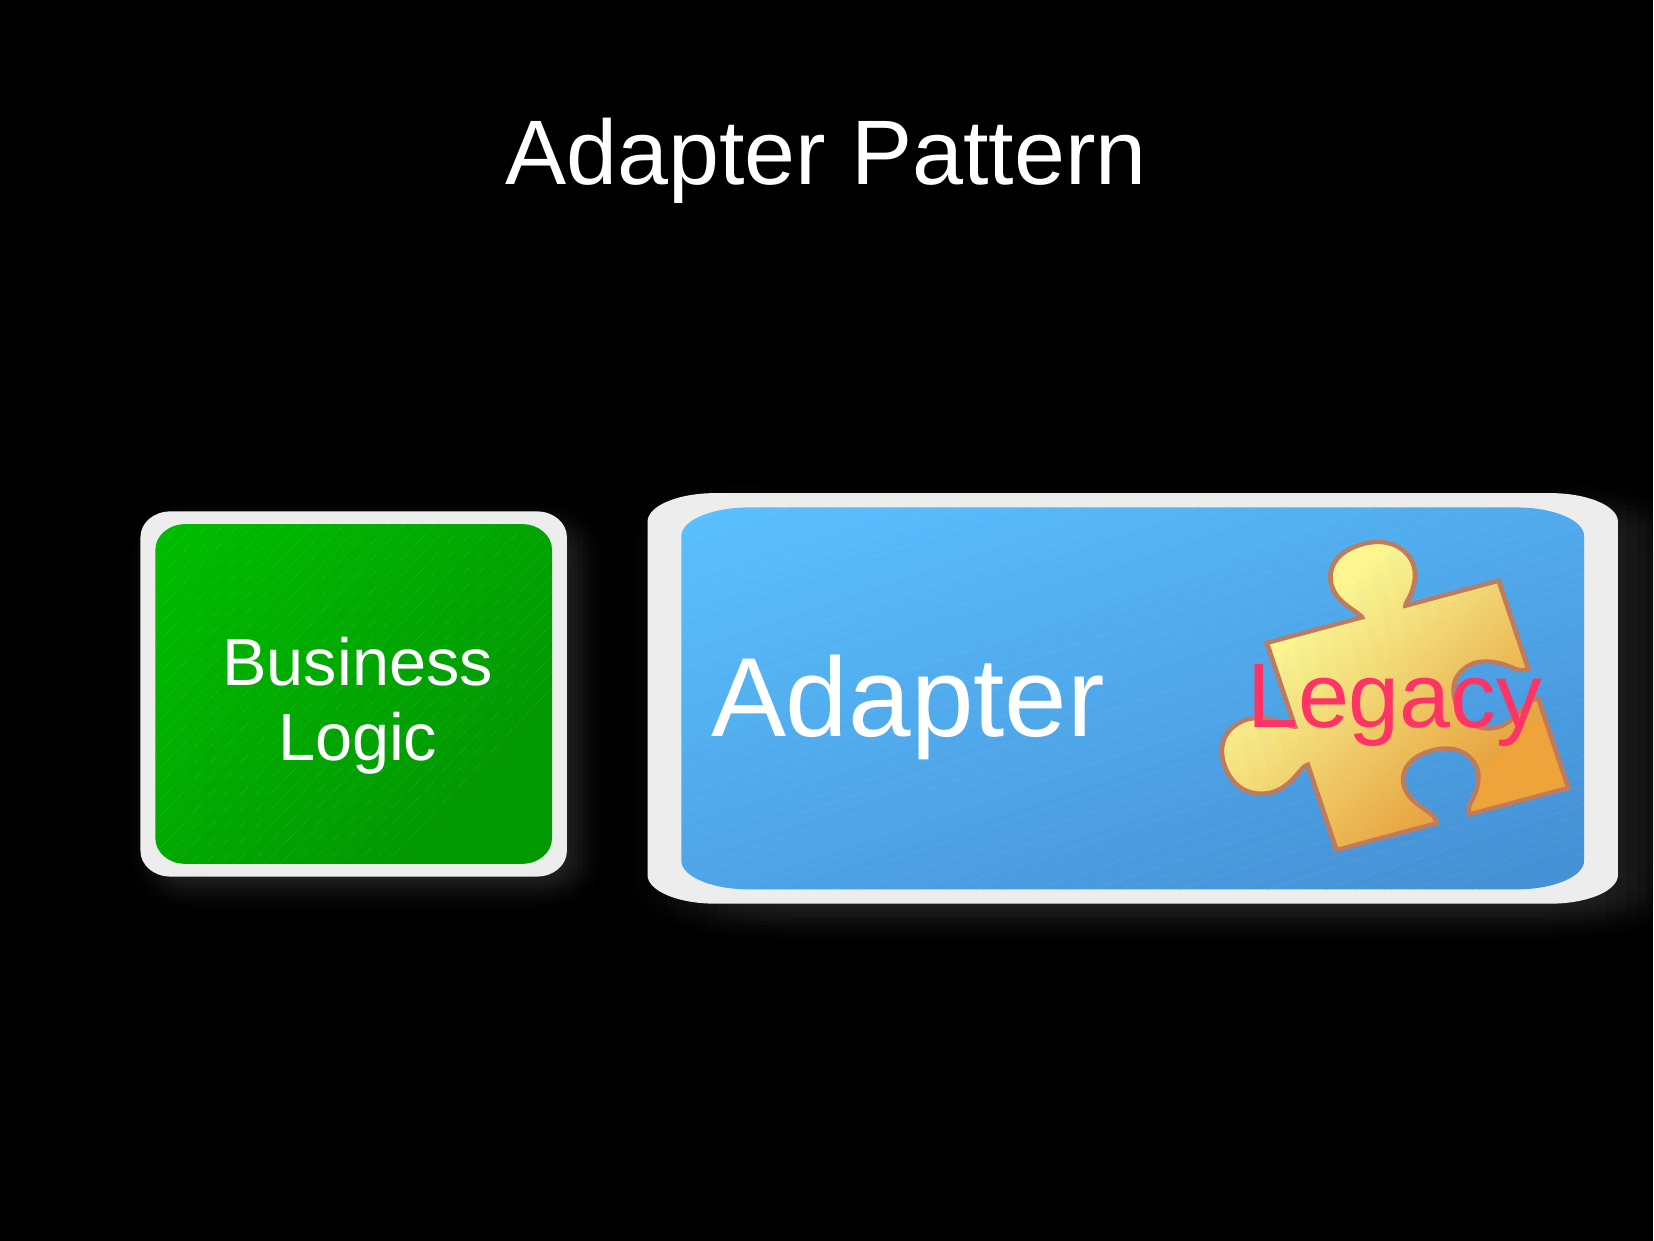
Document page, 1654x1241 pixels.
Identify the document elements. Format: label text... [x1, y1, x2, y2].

title Adapter Pattern [82, 49, 1571, 257]
picture [100, 450, 1653, 946]
